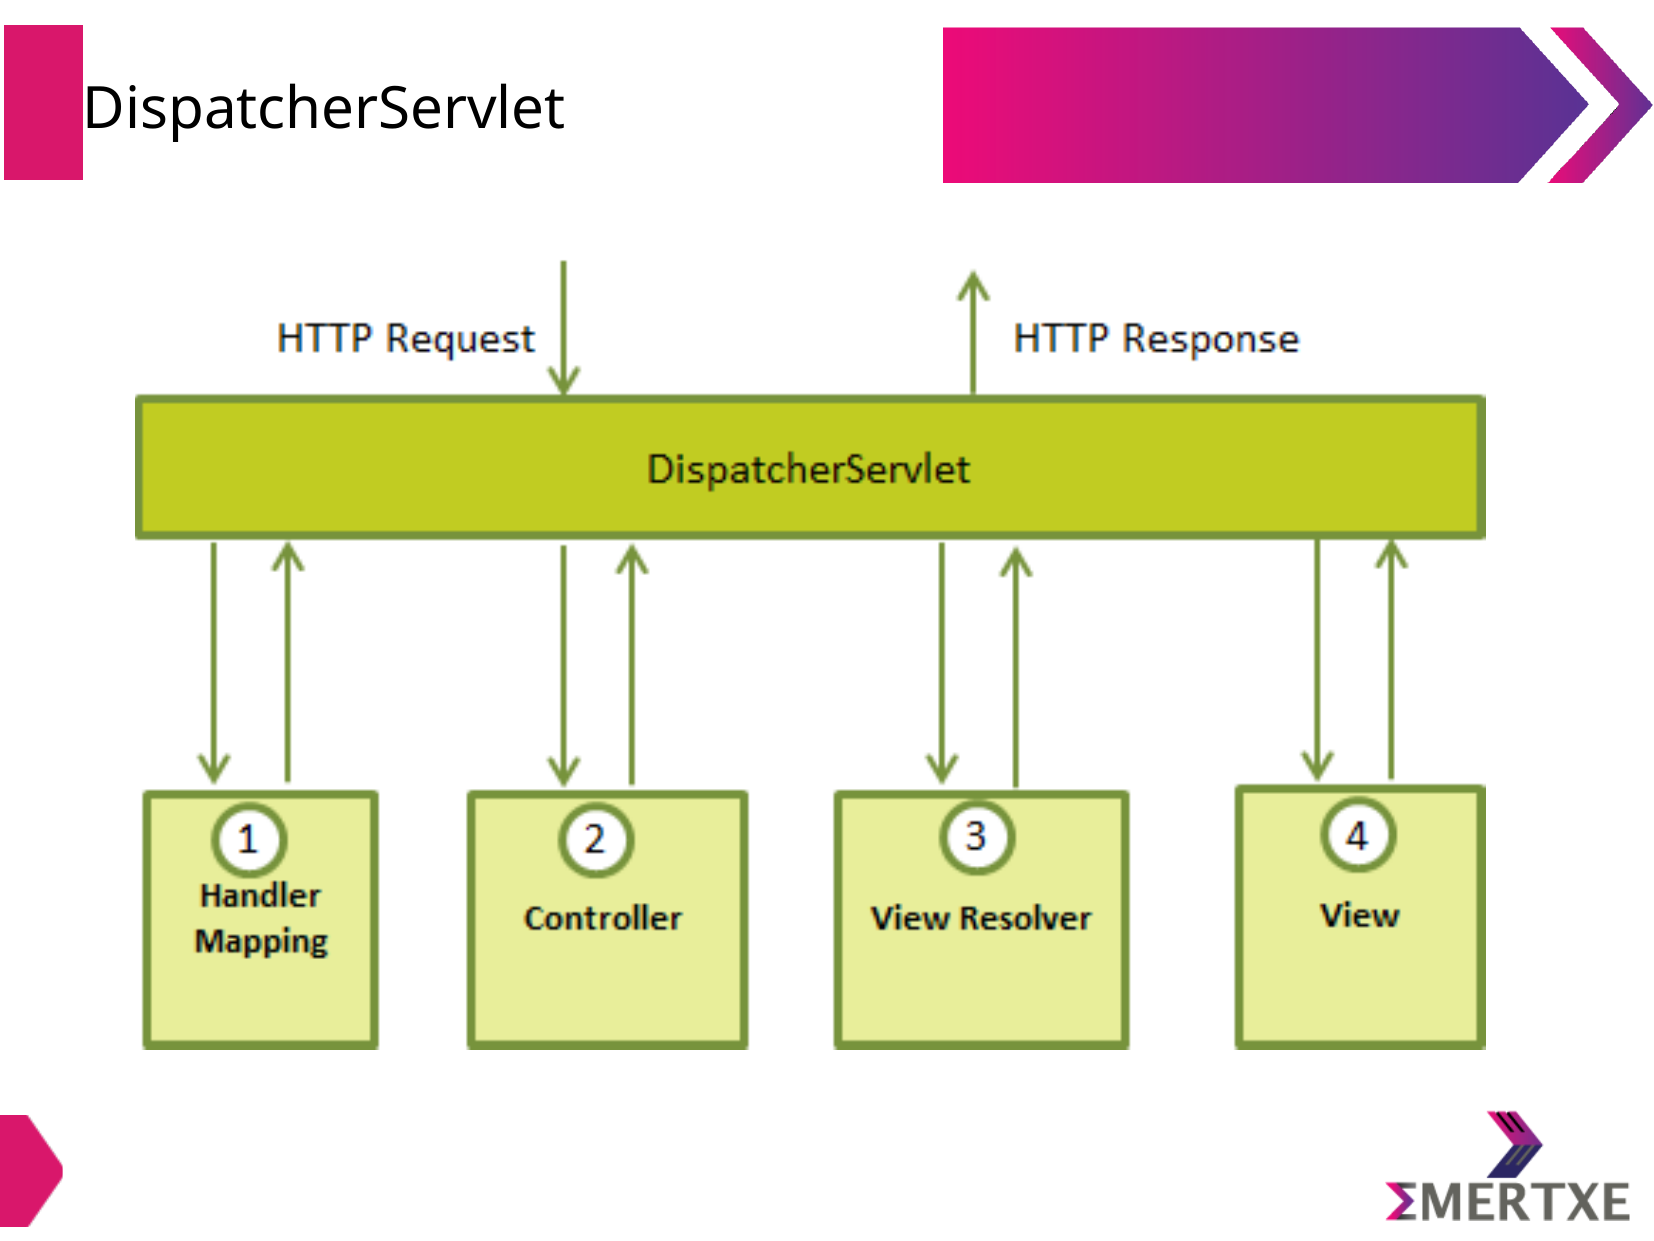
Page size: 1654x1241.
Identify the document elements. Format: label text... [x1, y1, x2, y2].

picture [135, 239, 1486, 1051]
title DispatcherServlet [82, 2, 1571, 210]
picture [1385, 1107, 1631, 1221]
picture [1571, 27, 1653, 183]
